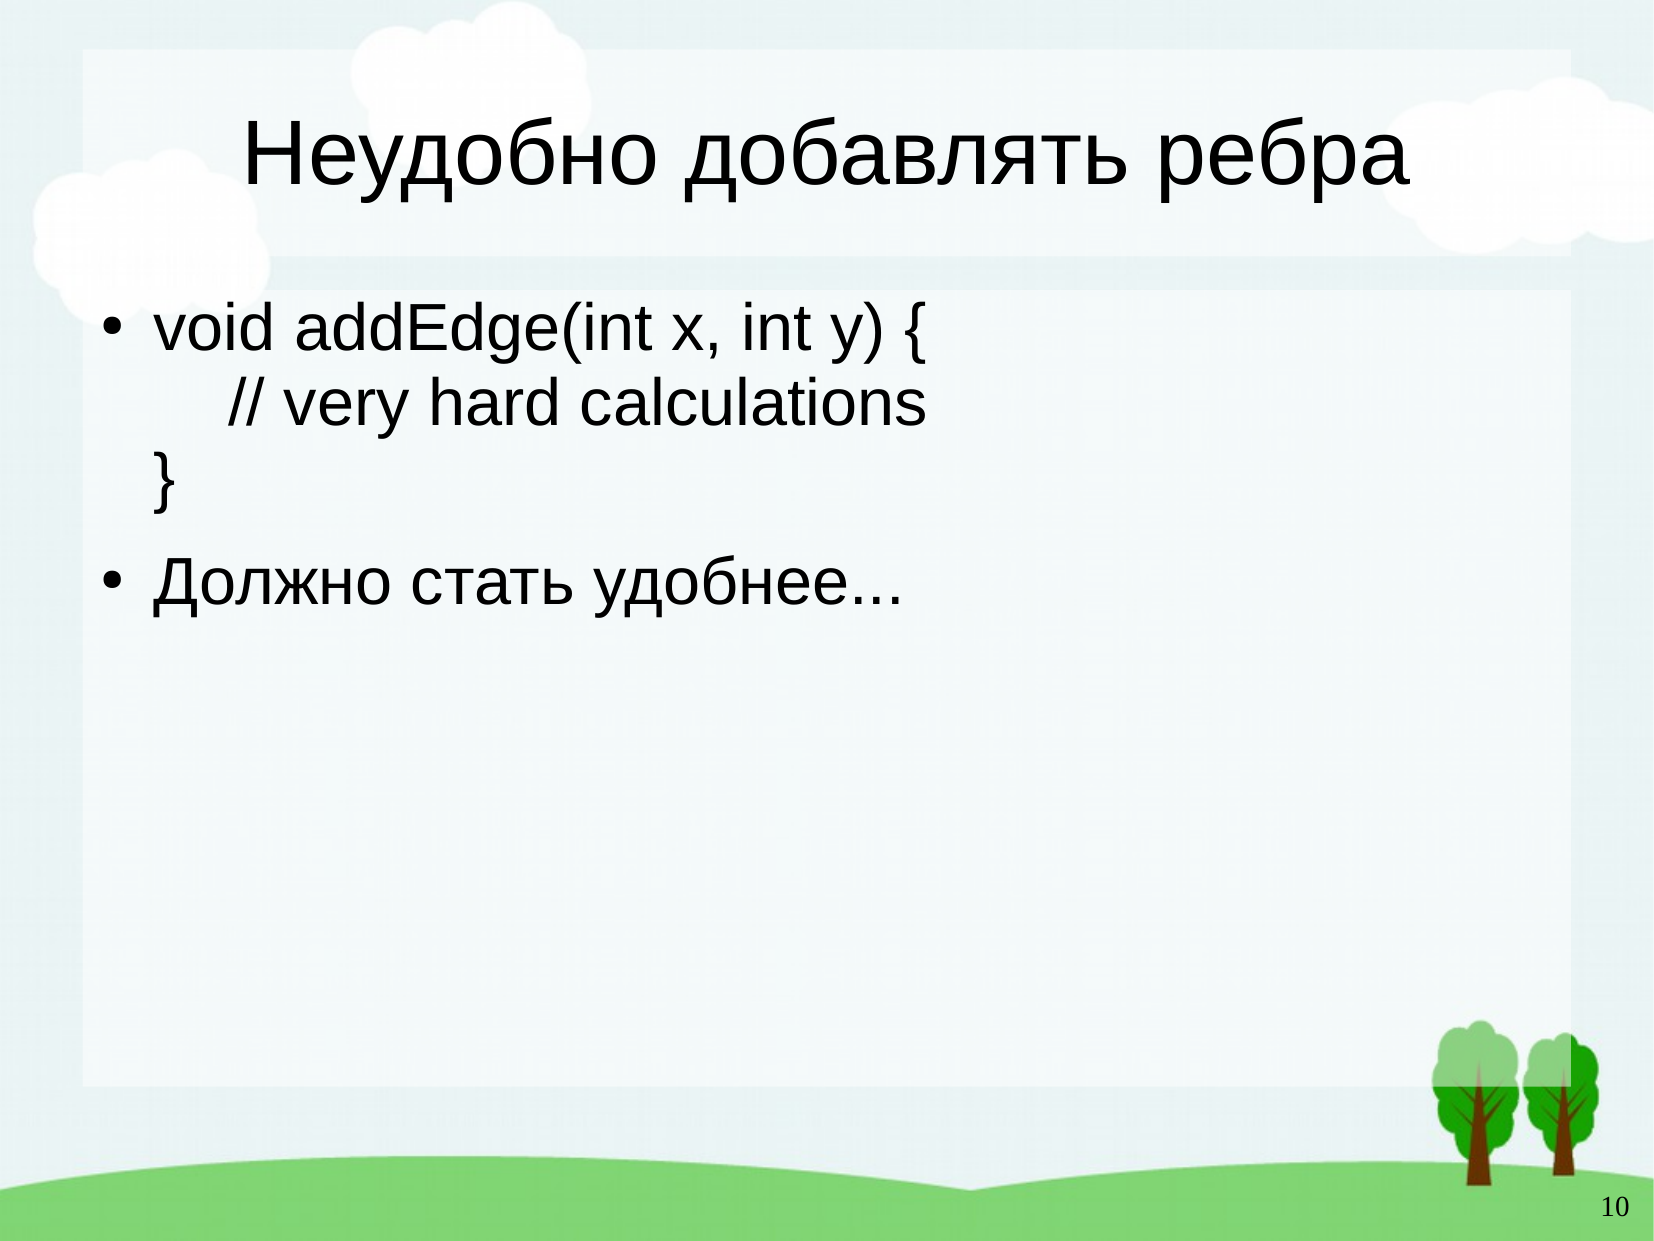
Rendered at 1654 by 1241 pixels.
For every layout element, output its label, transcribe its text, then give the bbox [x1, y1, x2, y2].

picture [0, 0, 1654, 1241]
list void addEdge(int x, int y) { // very hard calculations } Должно стать удобнее... [82, 290, 1571, 1087]
title Неудобно добавлять ребра [82, 49, 1571, 257]
